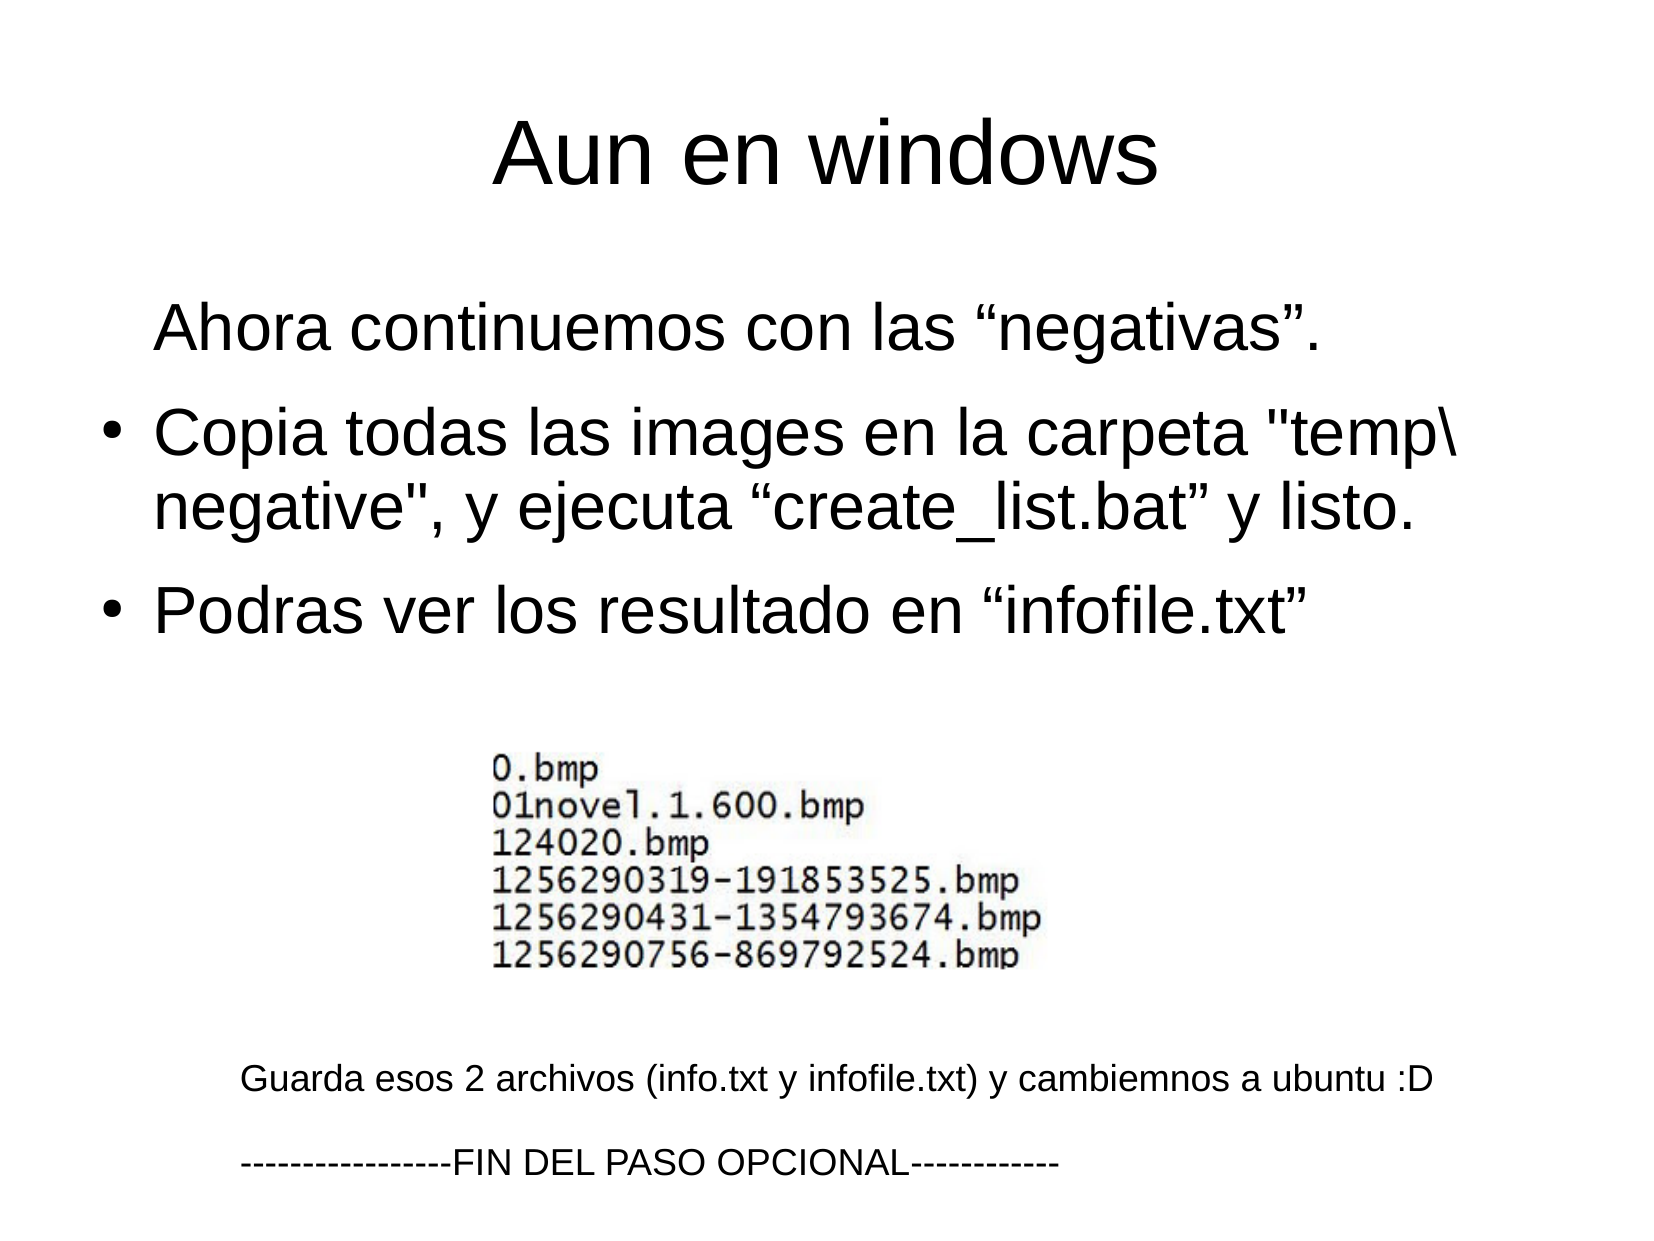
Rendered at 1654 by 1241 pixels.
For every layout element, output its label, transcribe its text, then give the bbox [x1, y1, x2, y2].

text_box Guarda esos 2 archivos (info.txt y infofile.txt) y cambiemnos a ubuntu :D -----------------FIN DEL PASO OPCIONAL------------ [225, 1050, 1576, 1191]
list Ahora continuemos con las “negativas”. Copia todas las images en la carpeta "temp\negative", y ejecuta “create_list.bat” y listo. Podras ver los resultado en “infofile.txt” [82, 290, 1571, 1109]
picture [487, 749, 1051, 976]
title Aun en windows [82, 49, 1571, 257]
